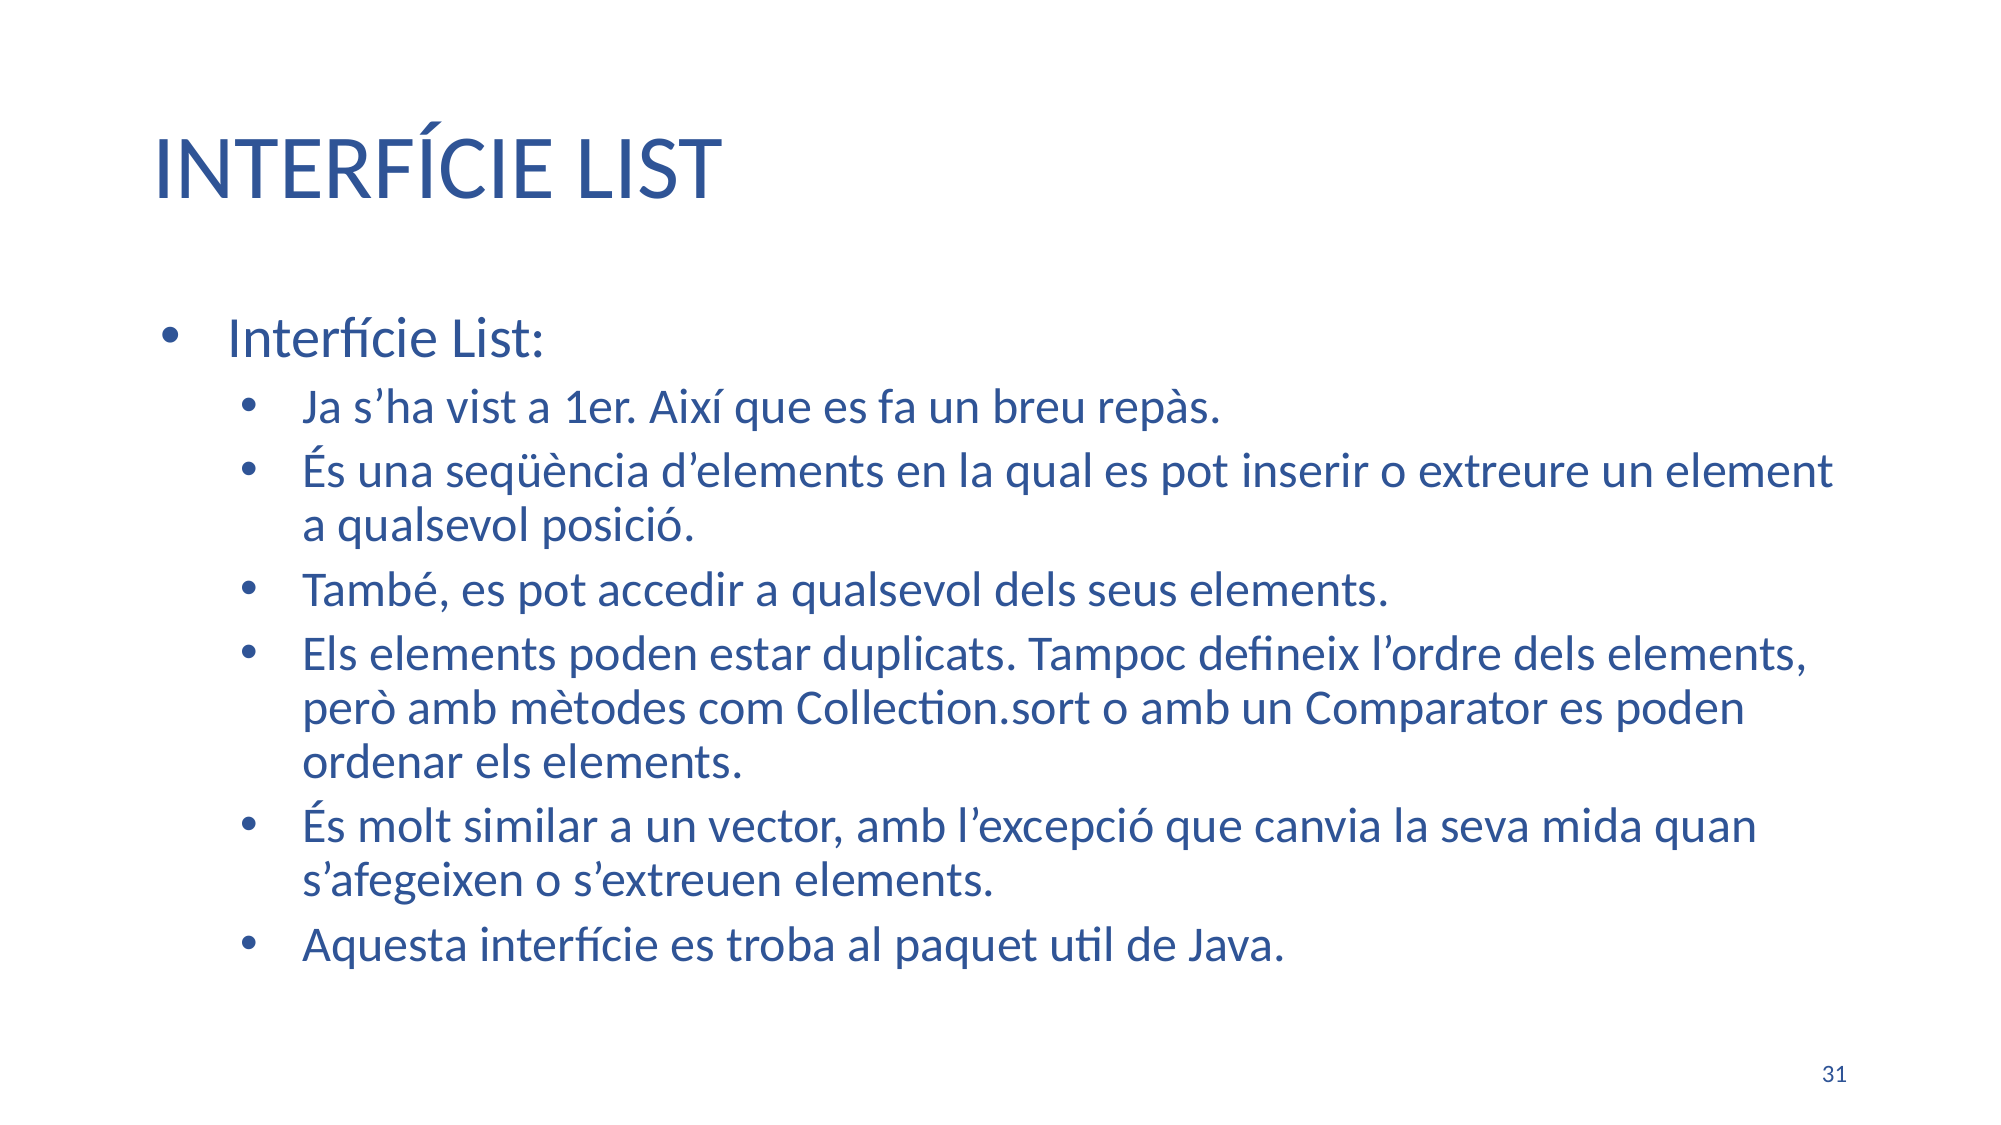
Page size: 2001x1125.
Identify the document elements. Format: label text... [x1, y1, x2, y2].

slide_number <number> [1412, 1042, 1863, 1103]
list Interfície List: Ja s’ha vist a 1er. Així que es fa un breu repàs. És una seqüència d’elements en la qual es pot inserir o extreure un element a qualsevol posició. També, es pot accedir a qualsevol dels seus elements. Els elements poden estar duplicats. Tampoc defineix l’ordre dels elements, però amb mètodes com Collection.sort o amb un Comparator es poden ordenar els elements. És molt similar a un vector, amb l’excepció que canvia la seva mida quan s’afegeixen o s’extreuen elements. Aquesta interfície es troba al paquet util de Java. [137, 299, 1863, 1014]
title INTERFÍCIE LIST [137, 59, 1863, 278]
